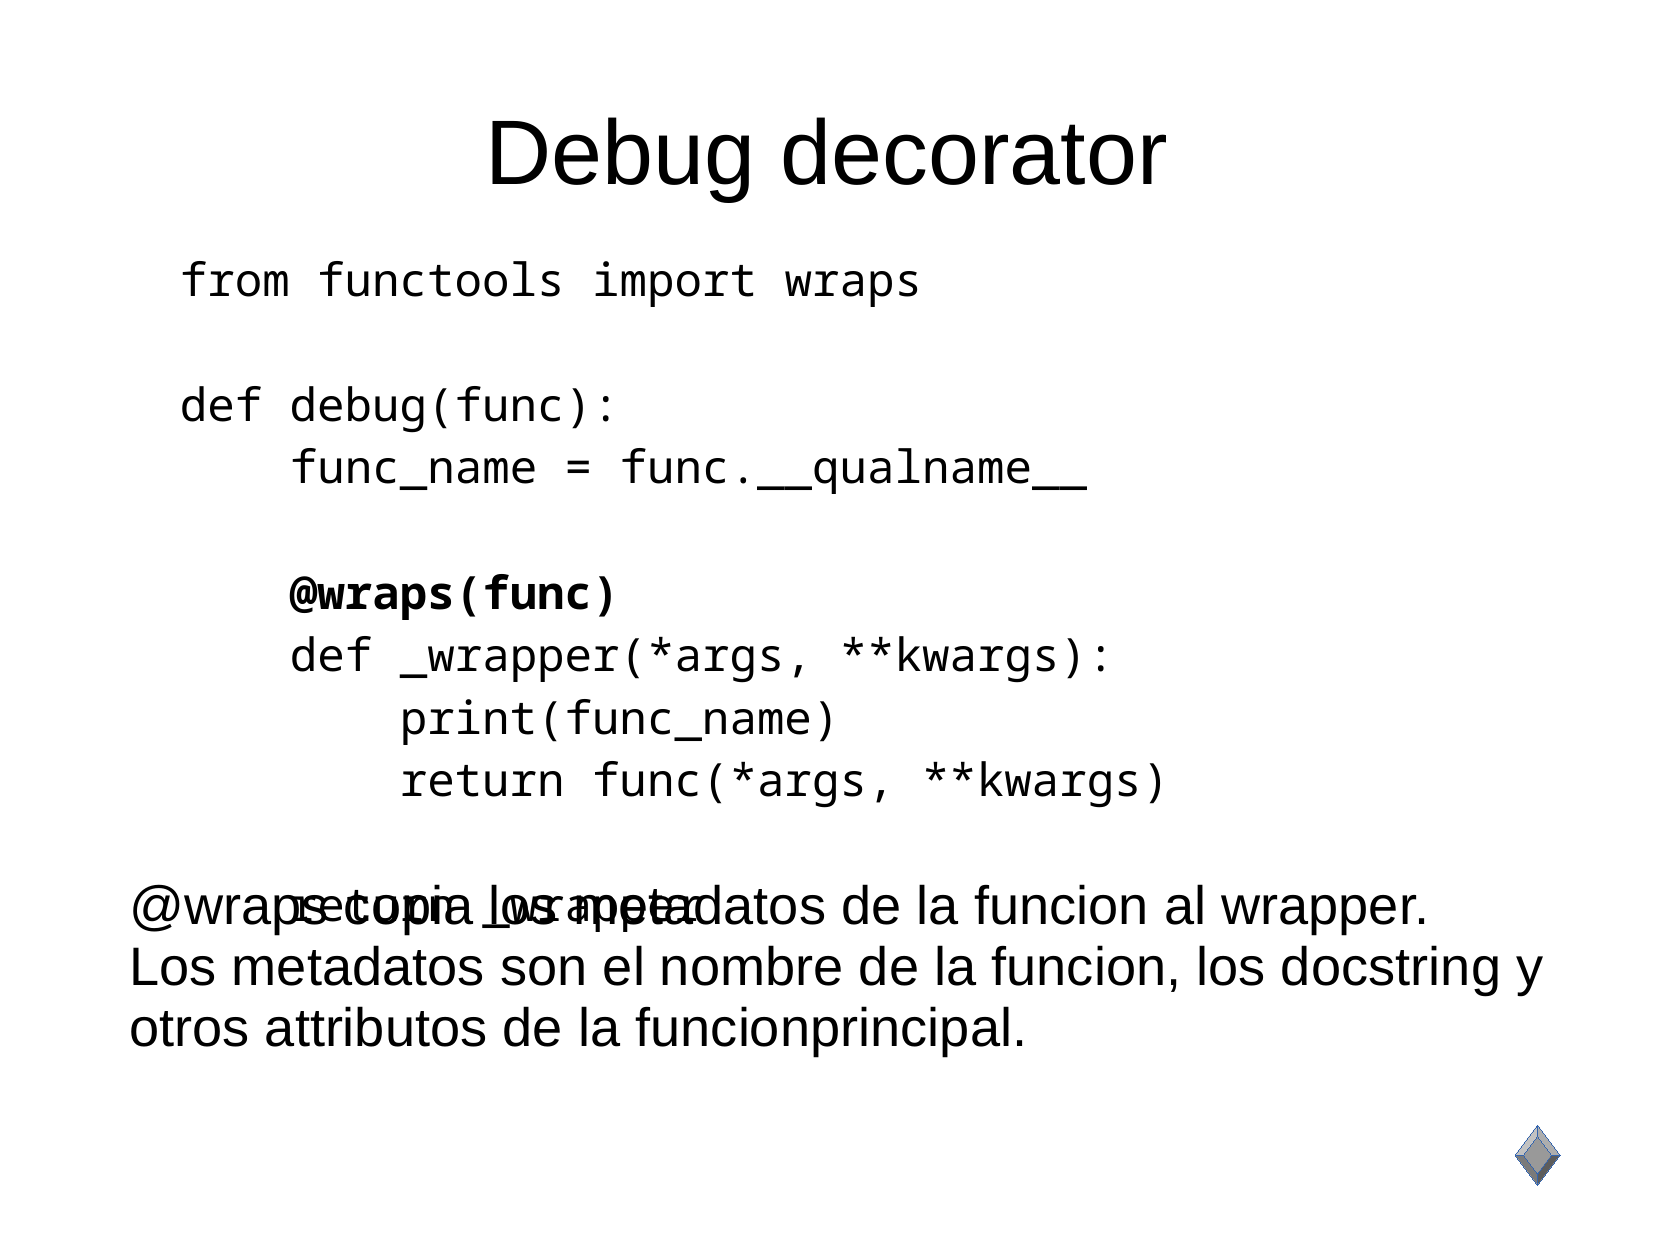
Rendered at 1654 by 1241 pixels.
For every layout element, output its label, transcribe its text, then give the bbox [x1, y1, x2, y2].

text_box from functools import wraps def debug(func): func_name = func.__qualname__ @wraps(func) def _wrapper(*args, **kwargs): print(func_name) return func(*args, **kwargs) return _wrapper [165, 240, 1471, 759]
text_box [1515, 1137, 1561, 1186]
text_box @wraps copia los metadatos de la funcion al wrapper. Los metadatos son el nombre de la funcion, los docstring y otros attributos de la funcionprincipal. [114, 868, 1576, 1066]
title Debug decorator [82, 49, 1571, 257]
